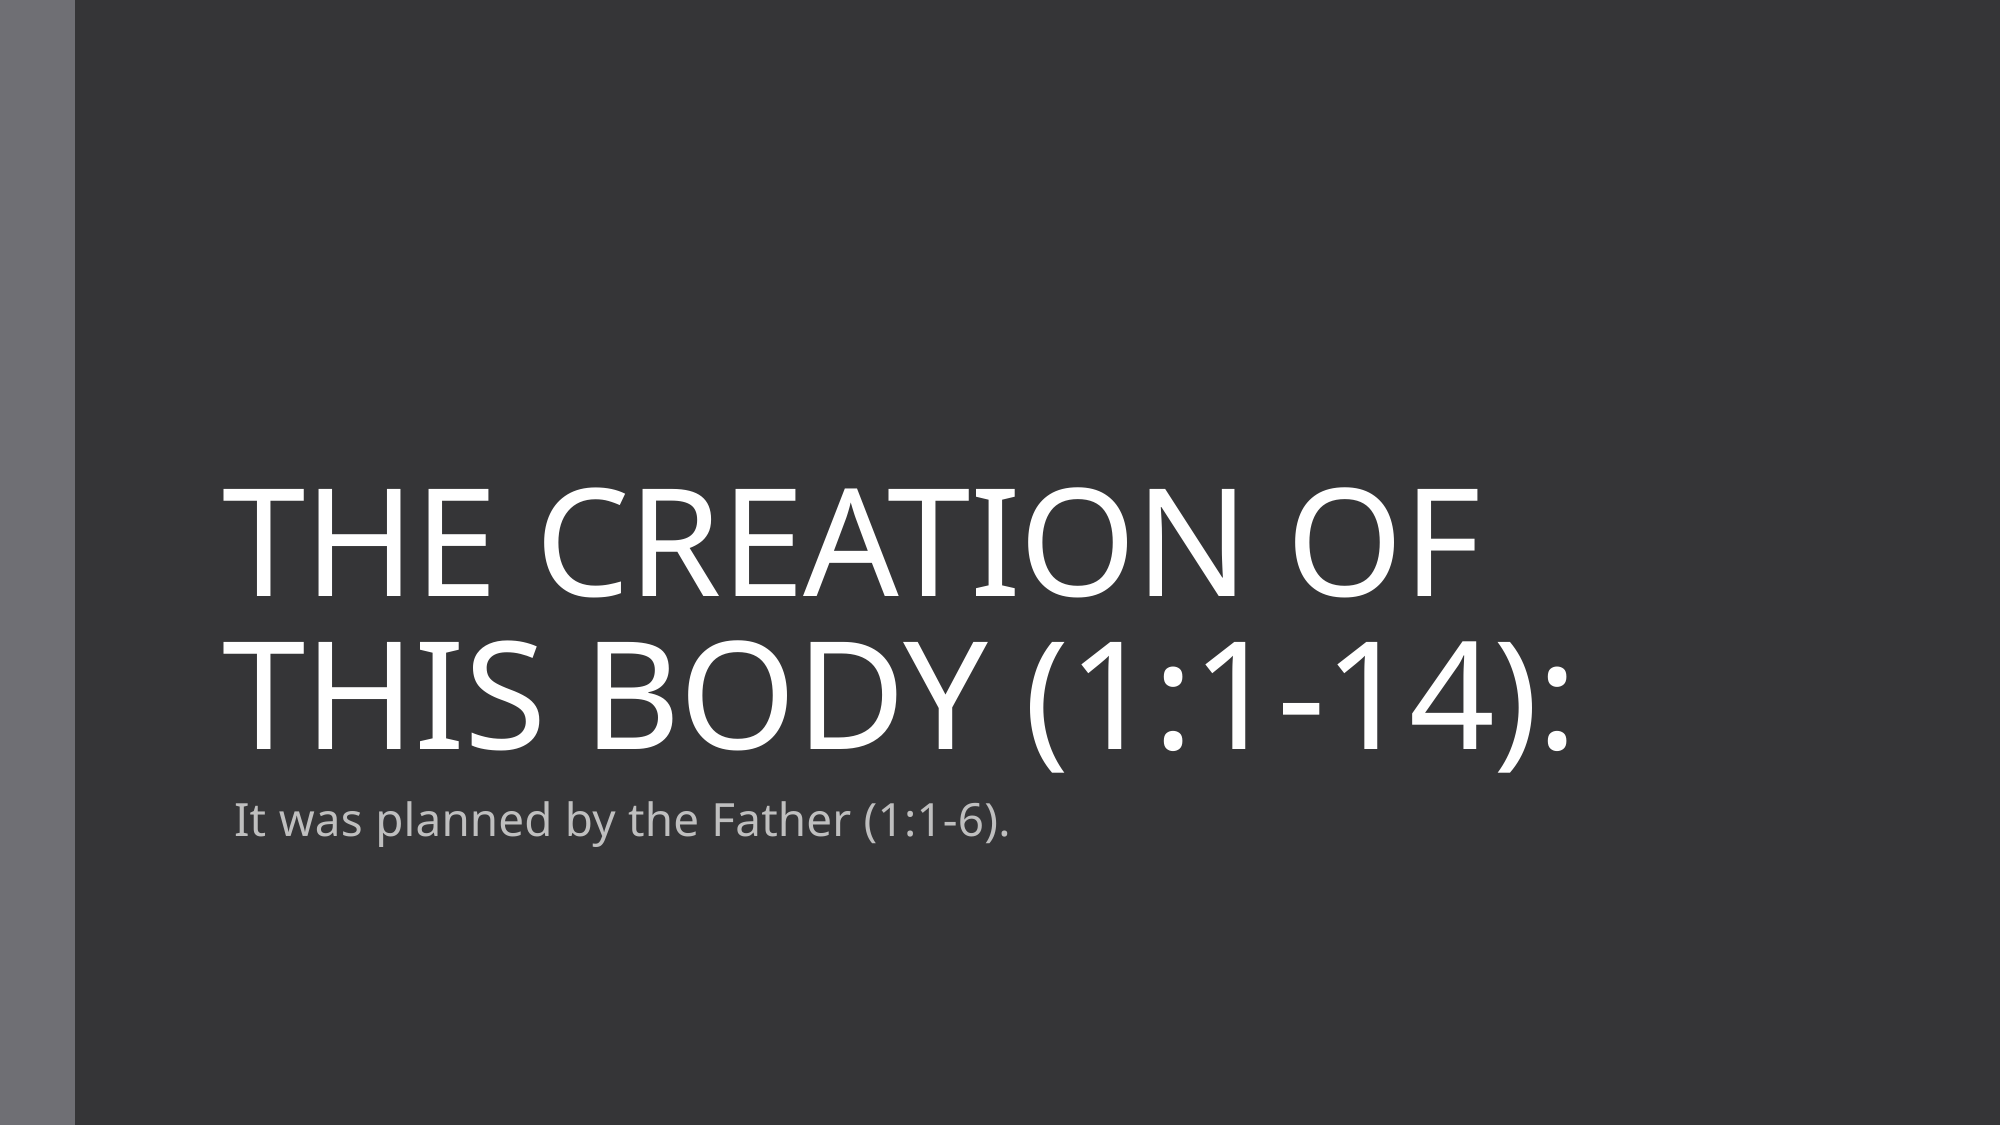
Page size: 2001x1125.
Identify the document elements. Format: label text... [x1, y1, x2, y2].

title THE CREATION OF THIS BODY (1:1-14): [206, 124, 1752, 787]
subtitle It was planned by the Father (1:1-6). [206, 787, 1752, 1066]
